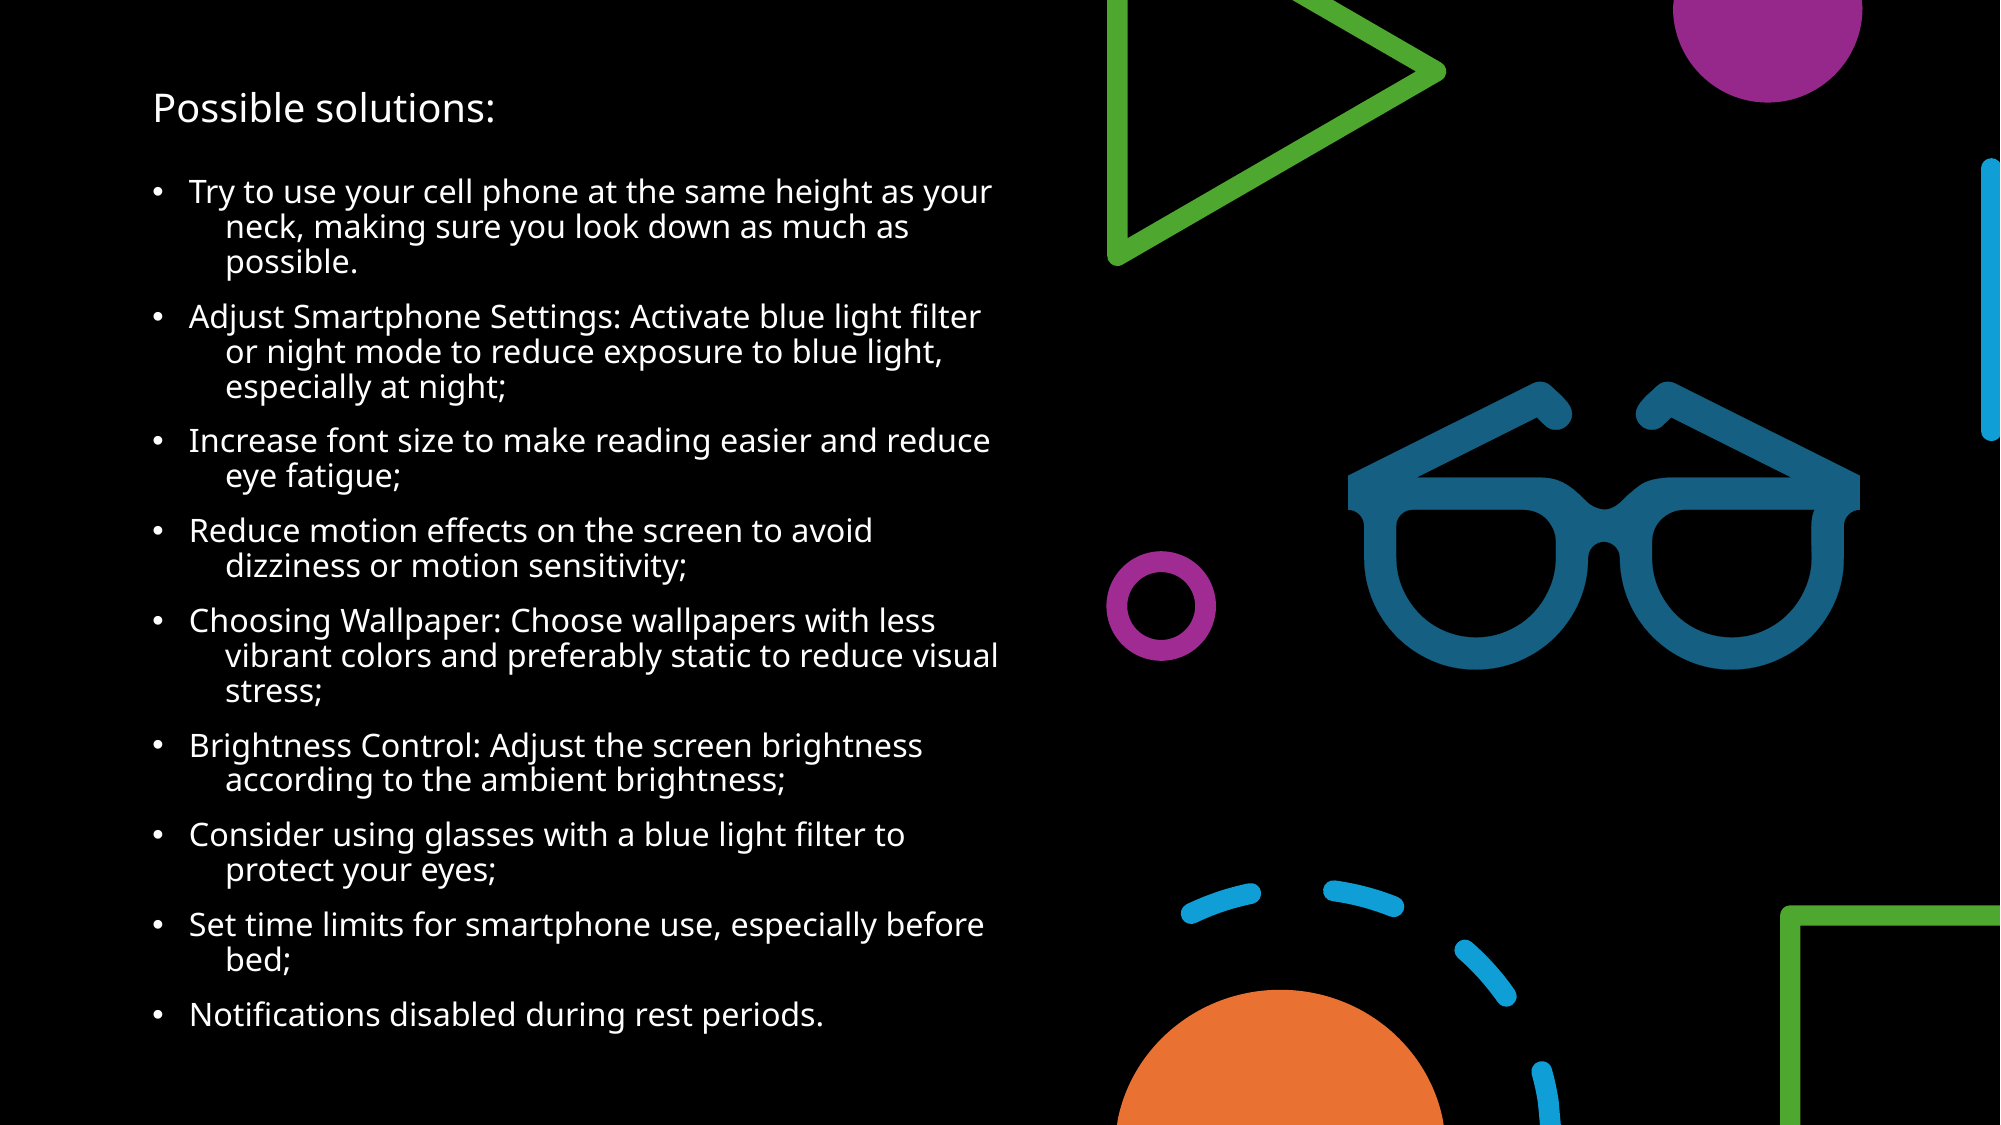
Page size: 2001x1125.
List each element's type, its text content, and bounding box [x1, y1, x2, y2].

title Possible solutions: [137, 78, 1023, 168]
list Try to use your cell phone at the same height as your neck, making sure you look down as much as possible. Adjust Smartphone Settings: Activate blue light filter or night mode to reduce exposure to blue light, especially at night; Increase font size to make reading easier and reduce eye fatigue; Reduce motion effects on the screen to avoid dizziness or motion sensitivity; Choosing Wallpaper: Choose wallpapers with less vibrant colors and preferably static to reduce visual stress; Brightness Control: Adjust the screen brightness according to the ambient brightness; Consider using glasses with a blue light filter to protect your eyes; Set time limits for smartphone use, especially before bed; Notifications disabled during rest periods. [137, 168, 1023, 1047]
picture [1293, 199, 1915, 820]
text_box [0, 0, 2000, 1125]
